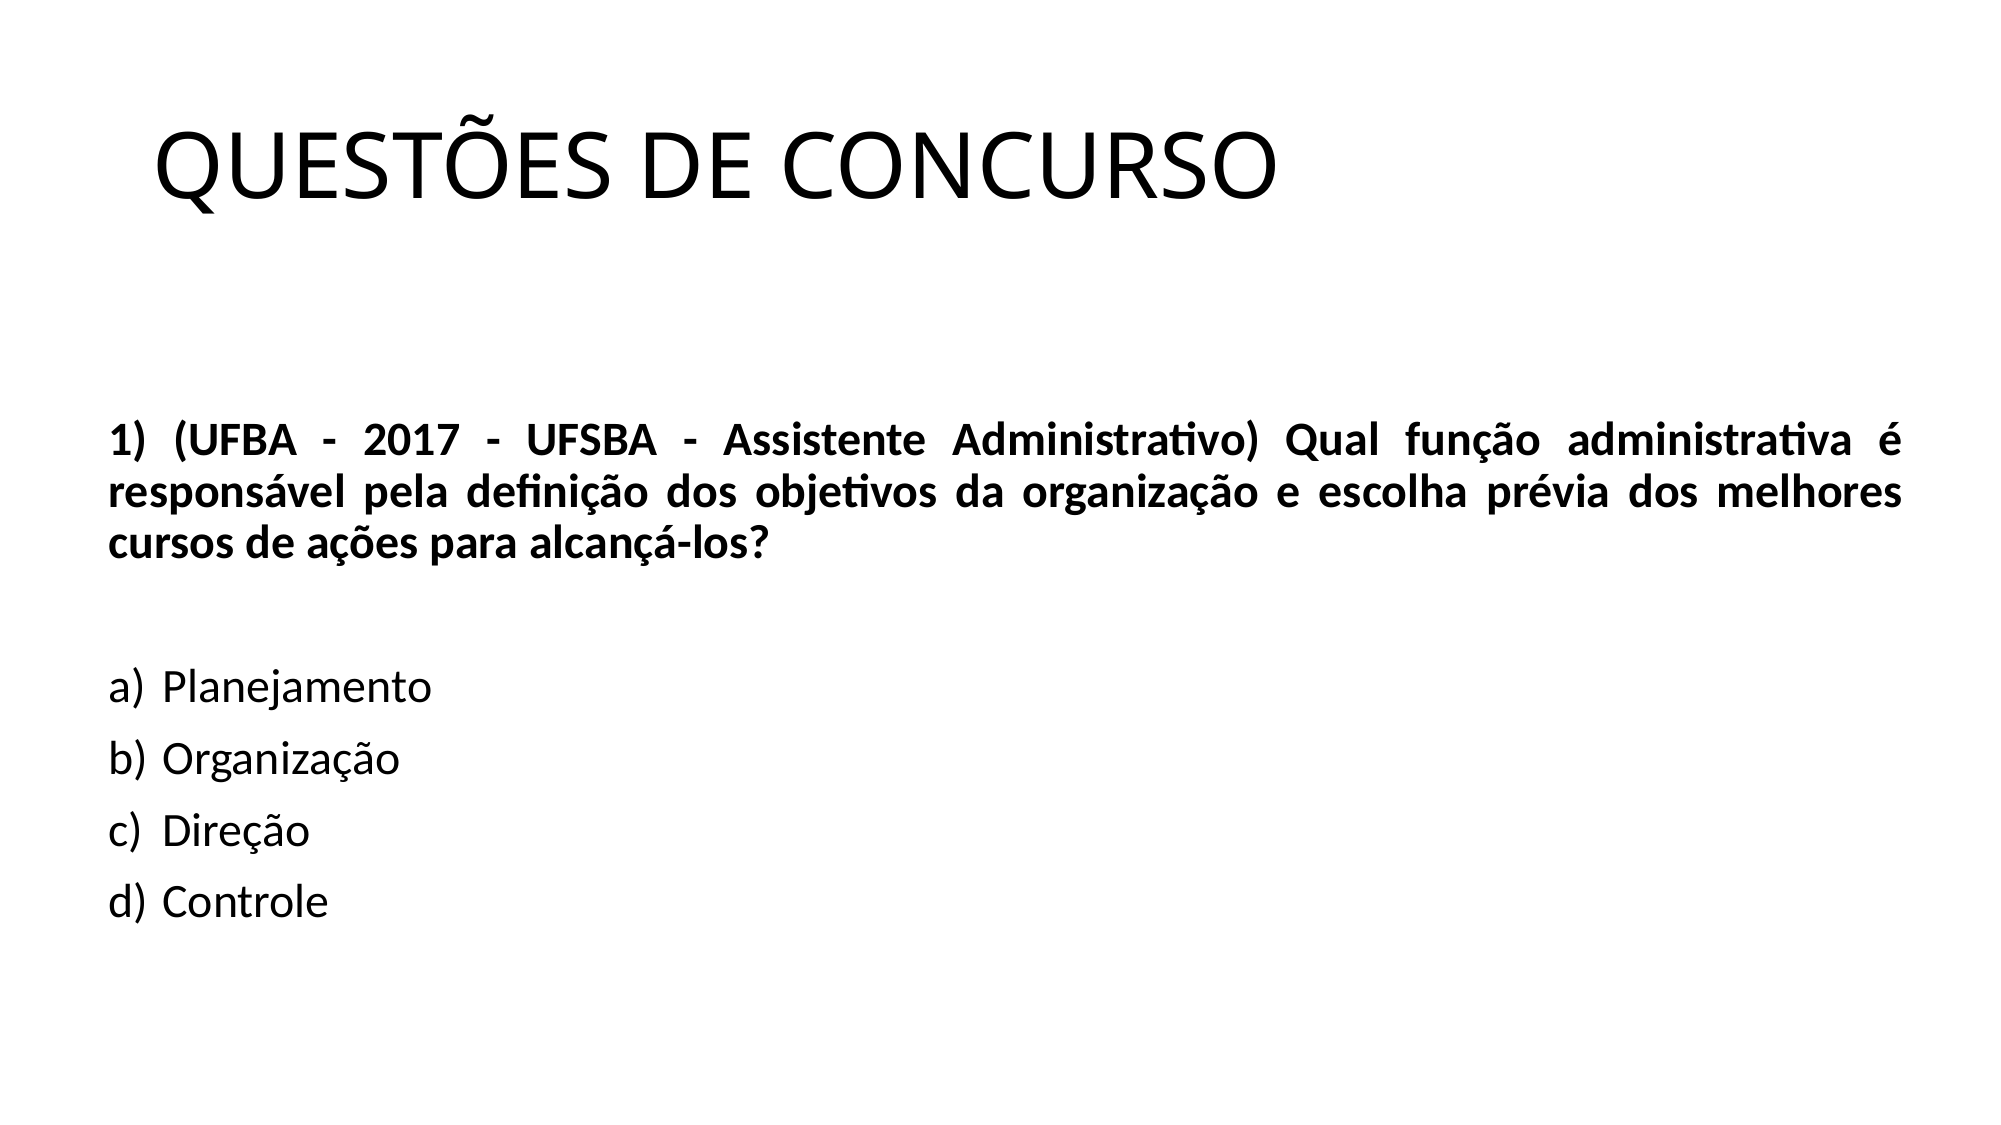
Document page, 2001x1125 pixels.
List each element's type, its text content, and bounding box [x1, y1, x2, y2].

title QUESTÕES DE CONCURSO [137, 59, 1863, 278]
list 1) (UFBA - 2017 - UFSBA - Assistente Administrativo) Qual função administrativa é responsável pela definição dos objetivos da organização e escolha prévia dos melhores cursos de ações para alcançá-los? Planejamento Organização Direção Controle [93, 406, 1921, 1013]
